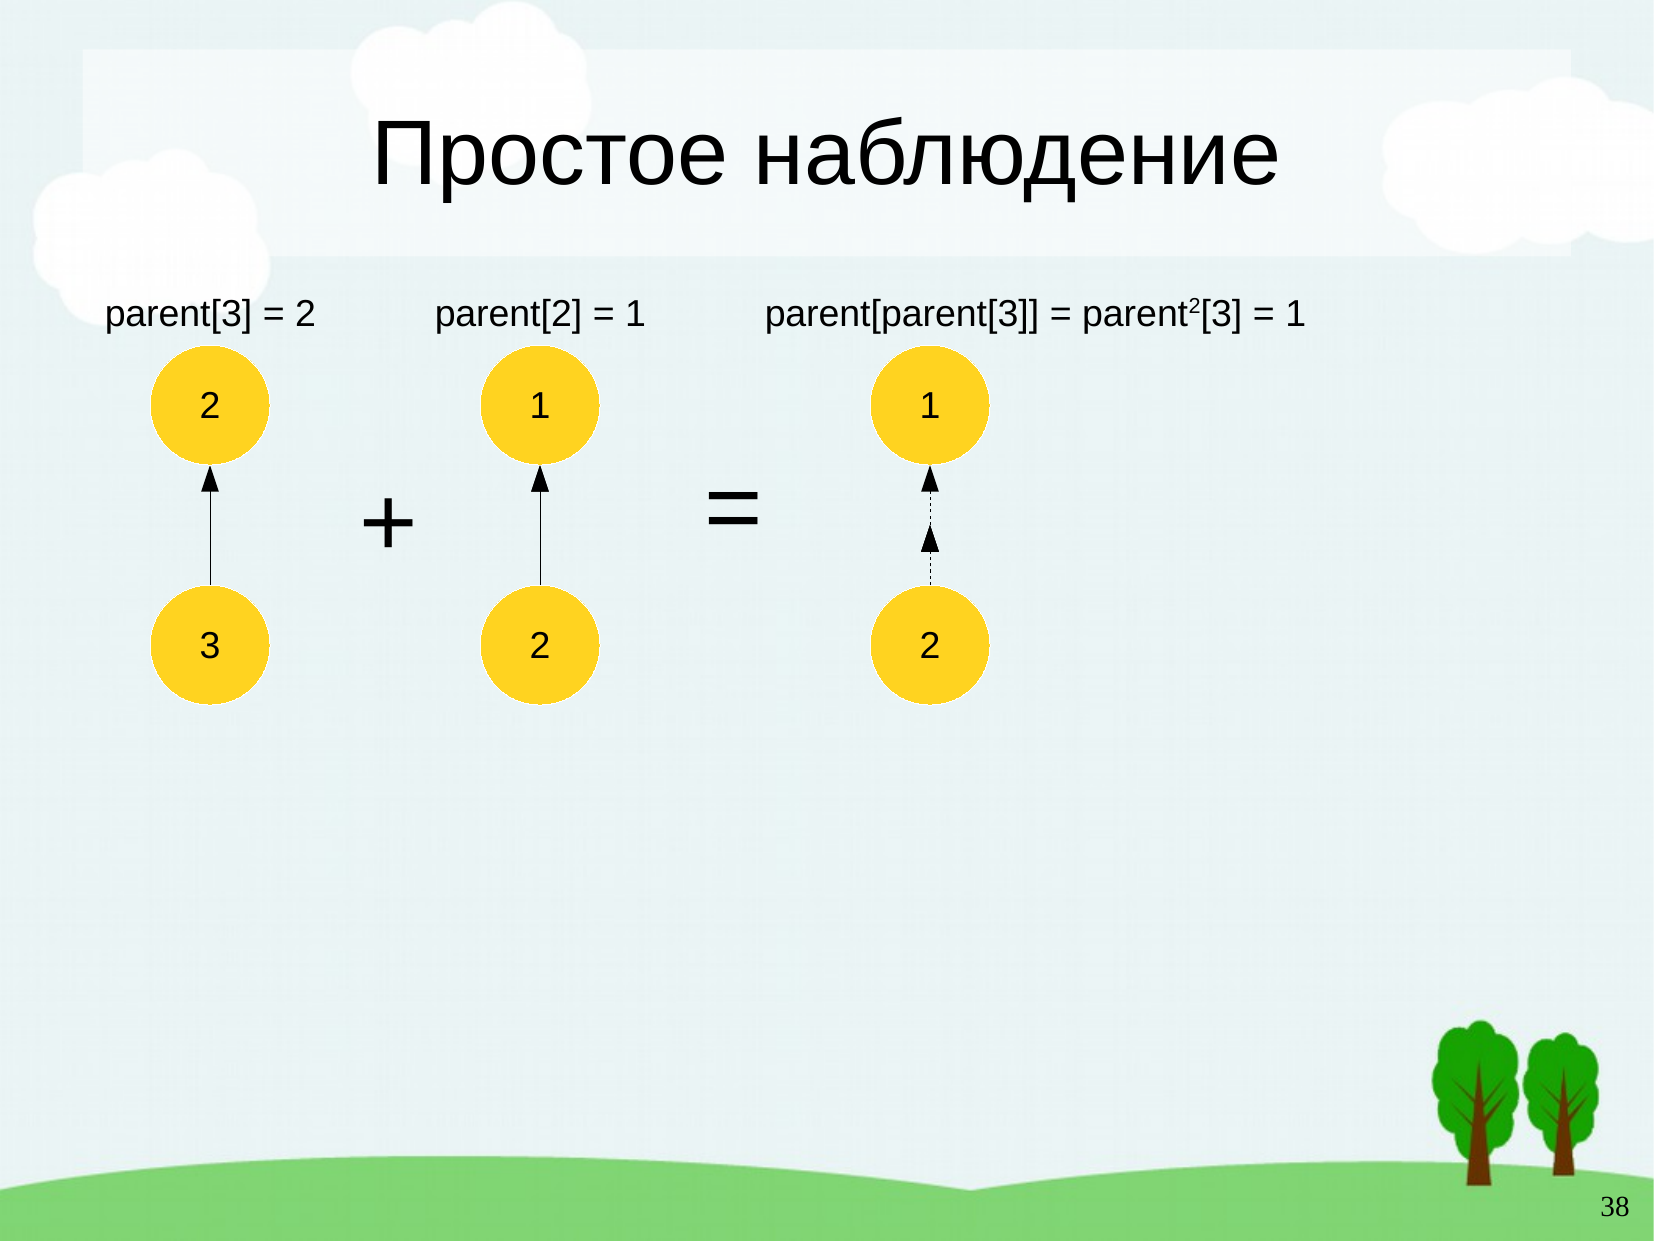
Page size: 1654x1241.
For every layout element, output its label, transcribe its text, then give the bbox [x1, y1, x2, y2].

text_box + [345, 458, 434, 586]
text_box parent[2] = 1 [420, 285, 662, 342]
text_box 1 [480, 345, 601, 466]
text_box 3 [150, 585, 271, 706]
picture [0, 0, 1654, 1241]
text_box = [690, 443, 779, 571]
title Простое наблюдение [82, 49, 1571, 257]
text_box 2 [480, 585, 601, 706]
text_box parent[parent[3]] = parent2[3] = 1 [750, 285, 1321, 342]
text_box 2 [150, 345, 271, 466]
text_box 1 [870, 345, 991, 466]
text_box parent[3] = 2 [90, 285, 332, 342]
text_box 2 [870, 585, 991, 706]
